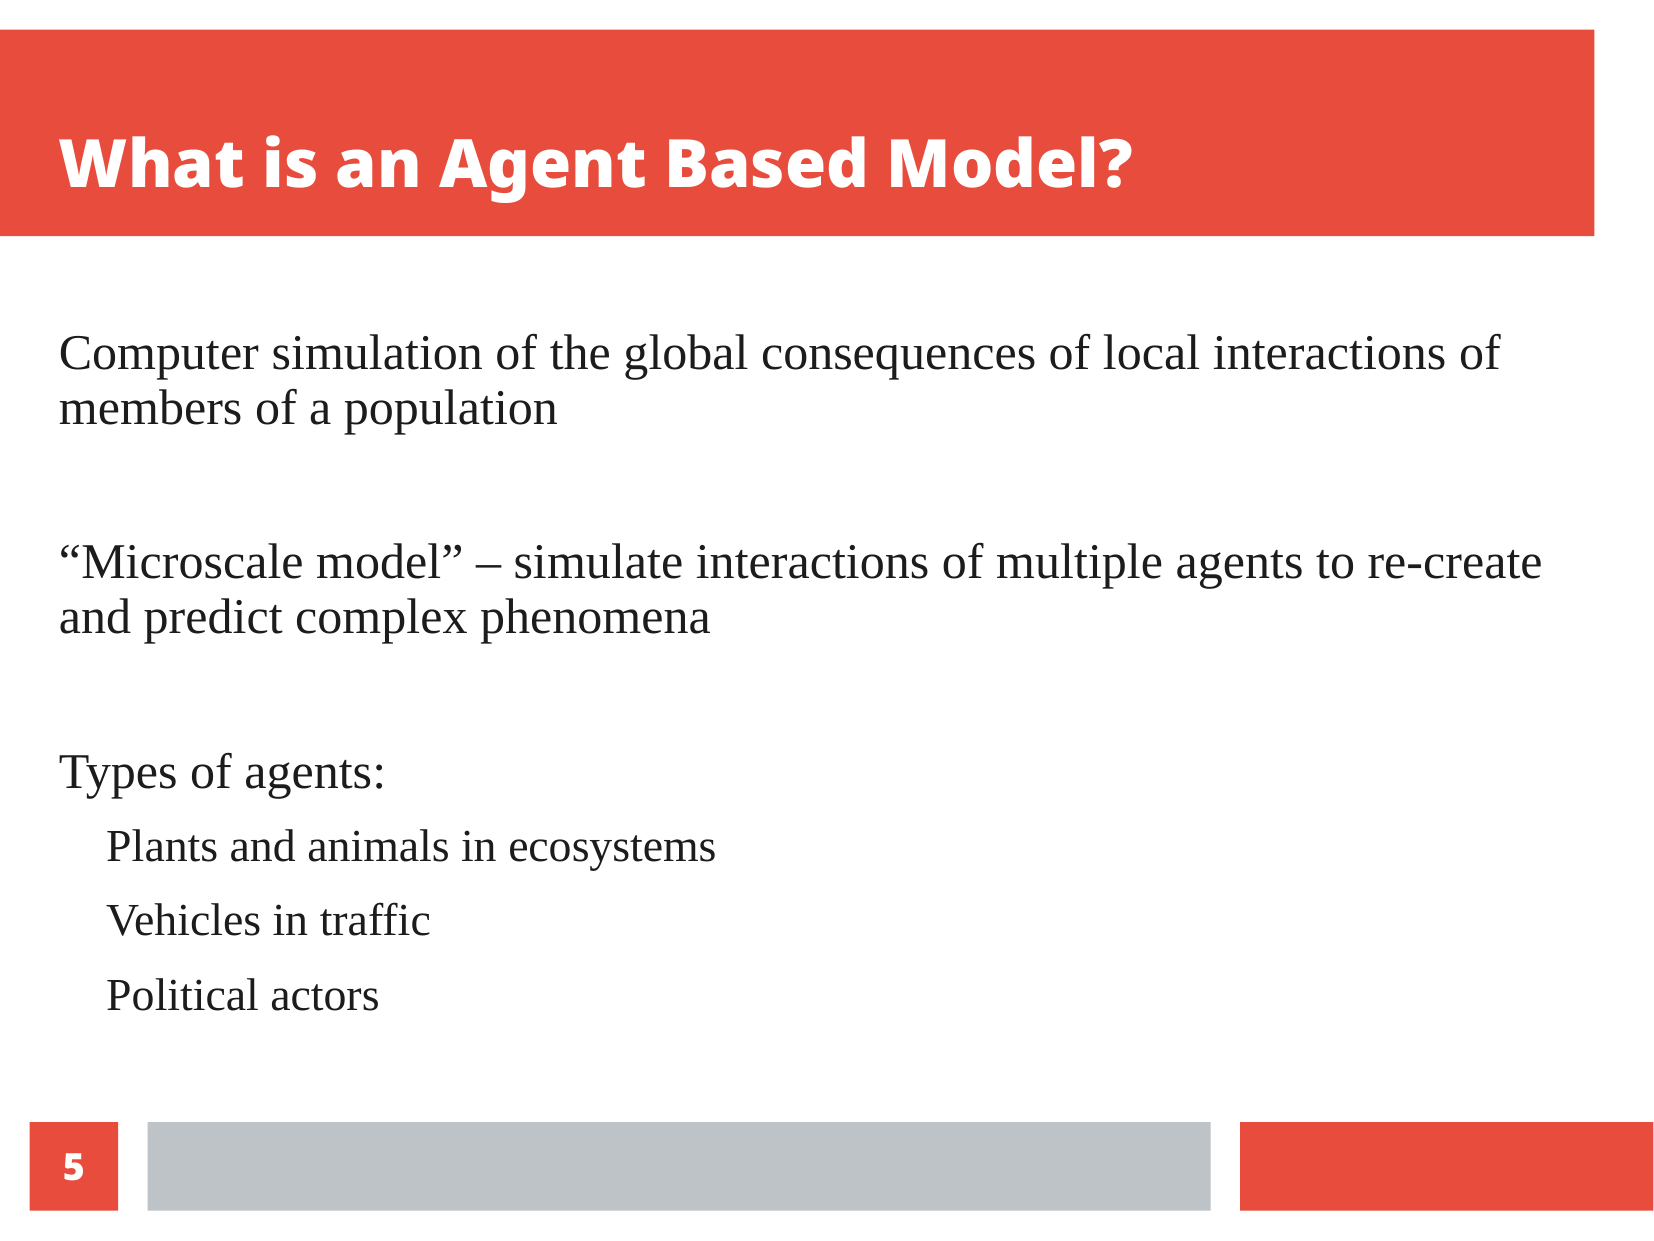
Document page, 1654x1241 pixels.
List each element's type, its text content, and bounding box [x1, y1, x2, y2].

list Computer simulation of the global consequences of local interactions of members of a population “Microscale model” – simulate interactions of multiple agents to re-create and predict complex phenomena Types of agents: Plants and animals in ecosystems Vehicles in traffic Political actors [59, 324, 1565, 1093]
title What is an Agent Based Model? [59, 59, 1595, 207]
